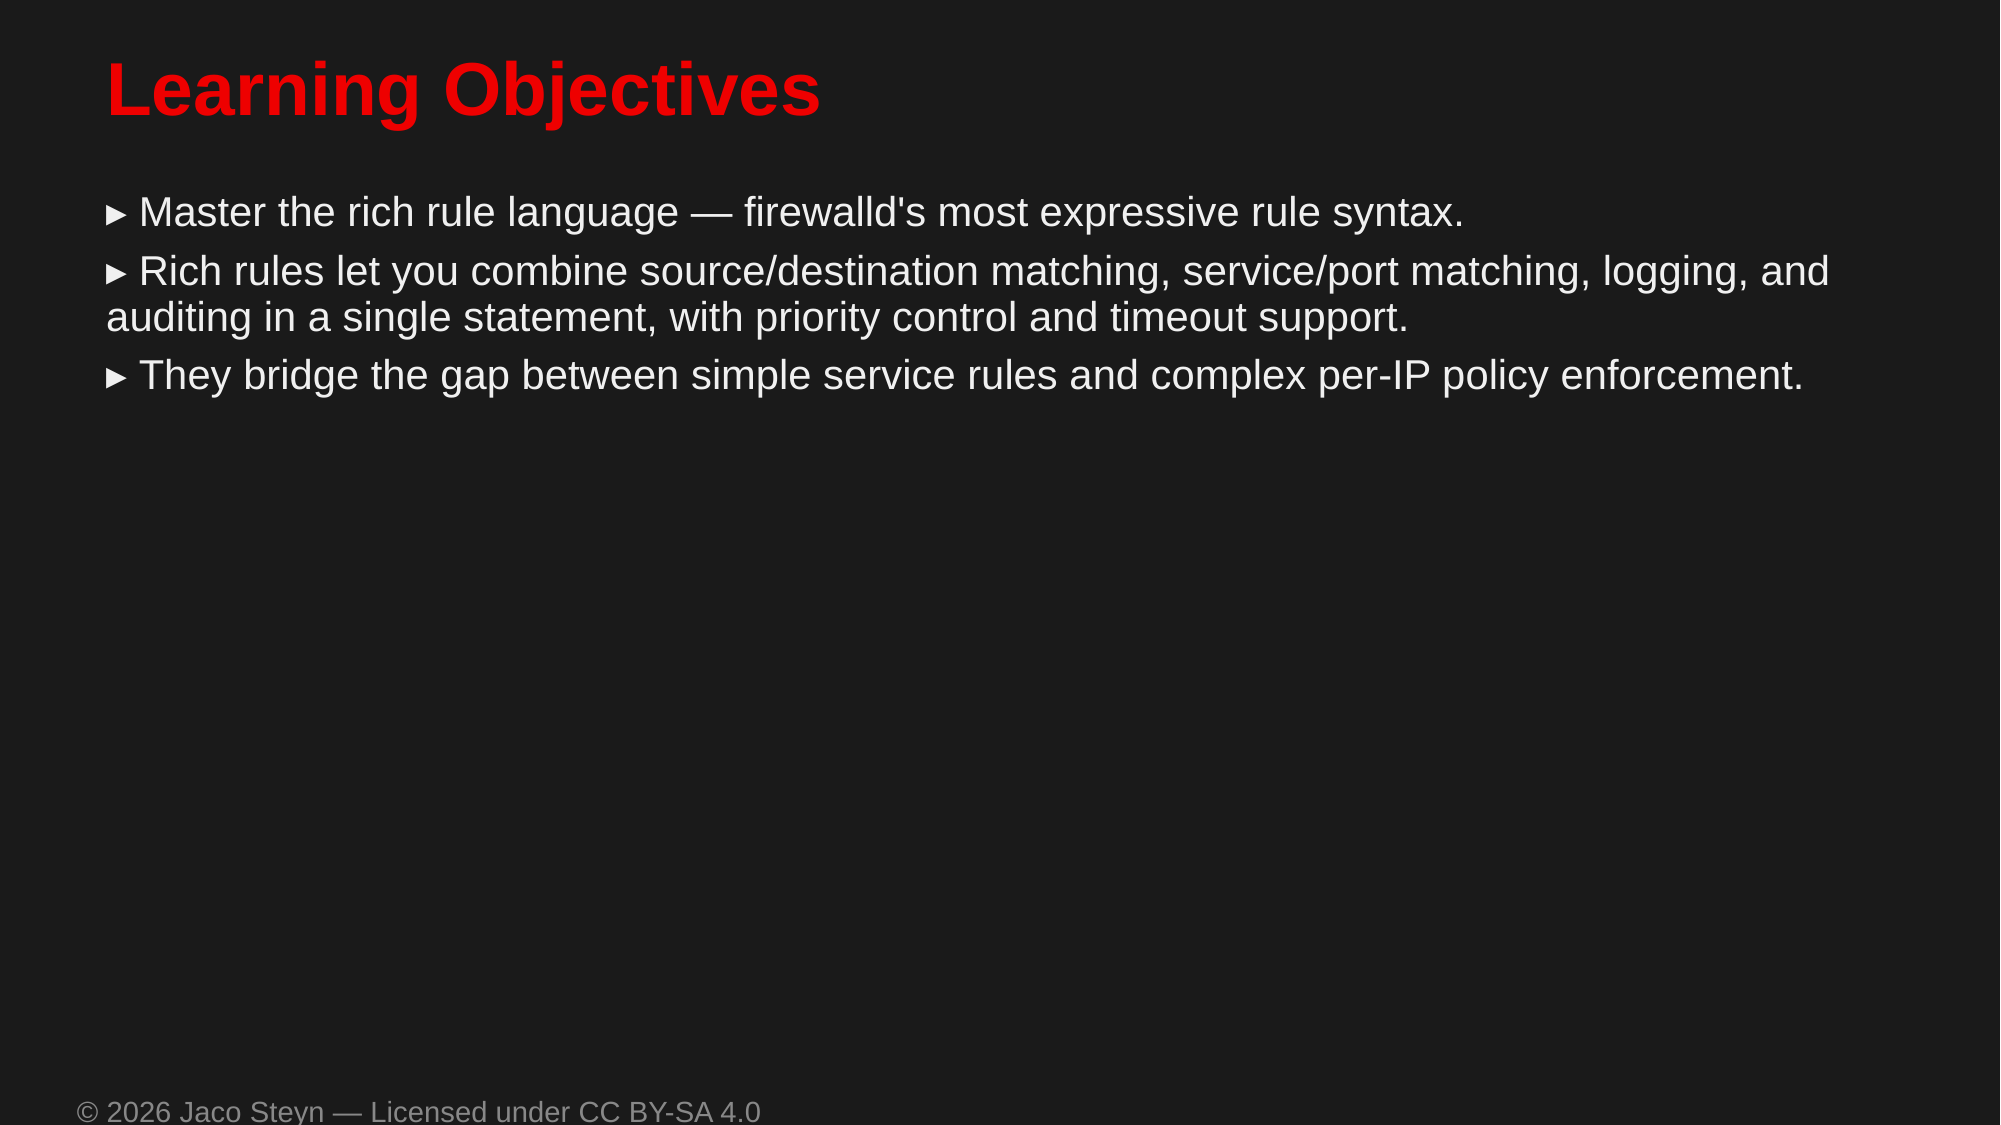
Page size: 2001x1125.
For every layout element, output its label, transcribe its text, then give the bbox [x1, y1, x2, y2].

text_box © 2026 Jaco Steyn — Licensed under CC BY-SA 4.0 [59, 1083, 1942, 1120]
text_box Learning Objectives [88, 35, 1912, 154]
text_box ▸ Master the rich rule language — firewalld's most expressive rule syntax. ▸ Rich rules let you combine source/destination matching, service/port matching, logging, and auditing in a single statement, with priority control and timeout support. ▸ They bridge the gap between simple service rules and complex per-IP policy enforcement. [88, 177, 1912, 1083]
